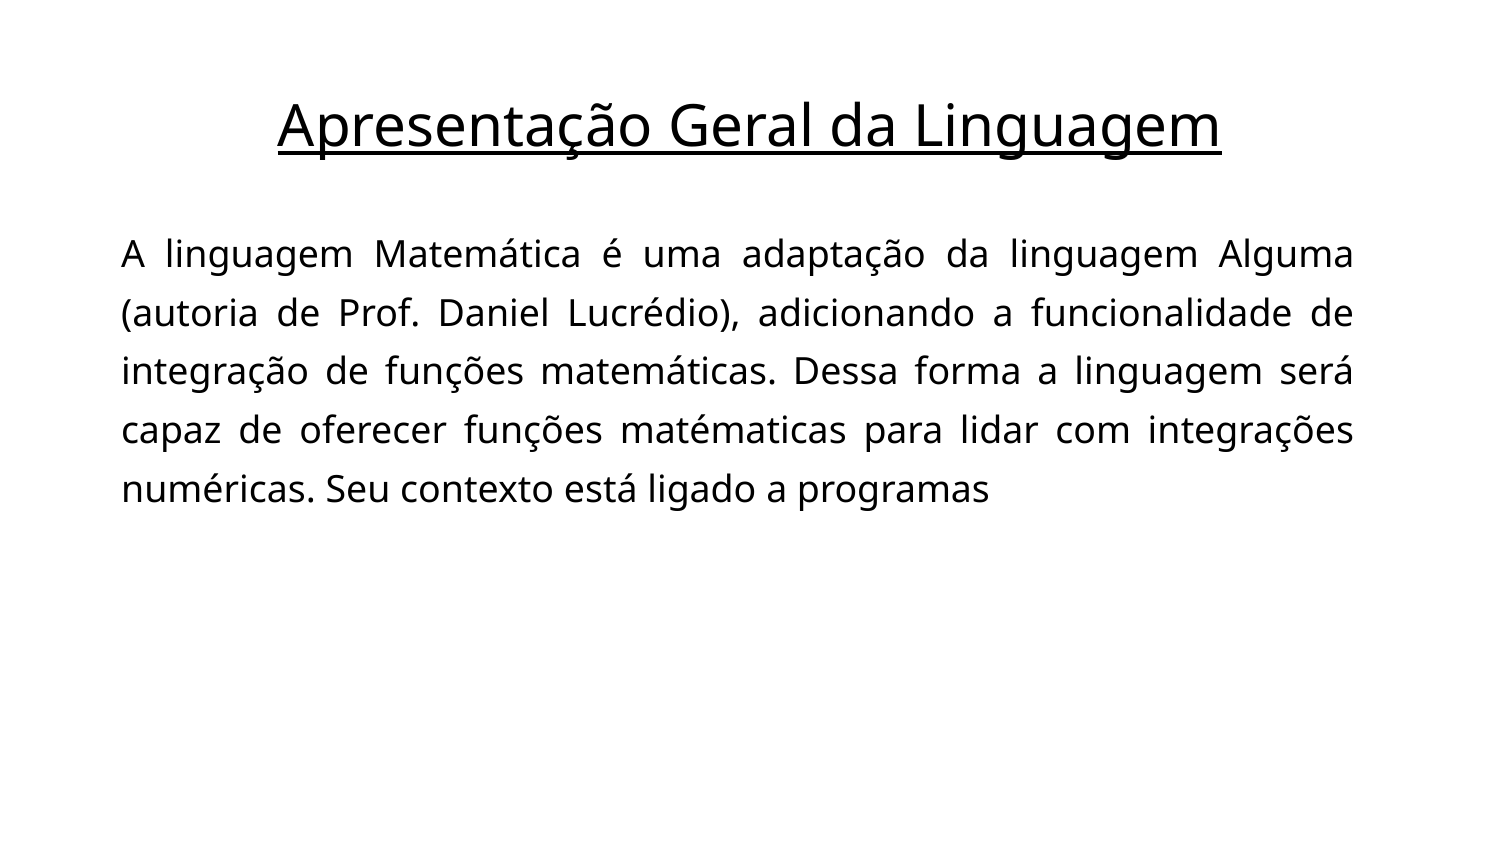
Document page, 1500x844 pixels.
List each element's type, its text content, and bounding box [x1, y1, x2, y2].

text_box A linguagem Matemática é uma adaptação da linguagem Alguma (autoria de Prof. Daniel Lucrédio), adicionando a funcionalidade de integração de funções matemáticas. Dessa forma a linguagem será capaz de oferecer funções matématicas para lidar com integrações numéricas. Seu contexto está ligado a programas [106, 212, 1371, 827]
title Apresentação Geral da Linguagem [51, 72, 1449, 167]
